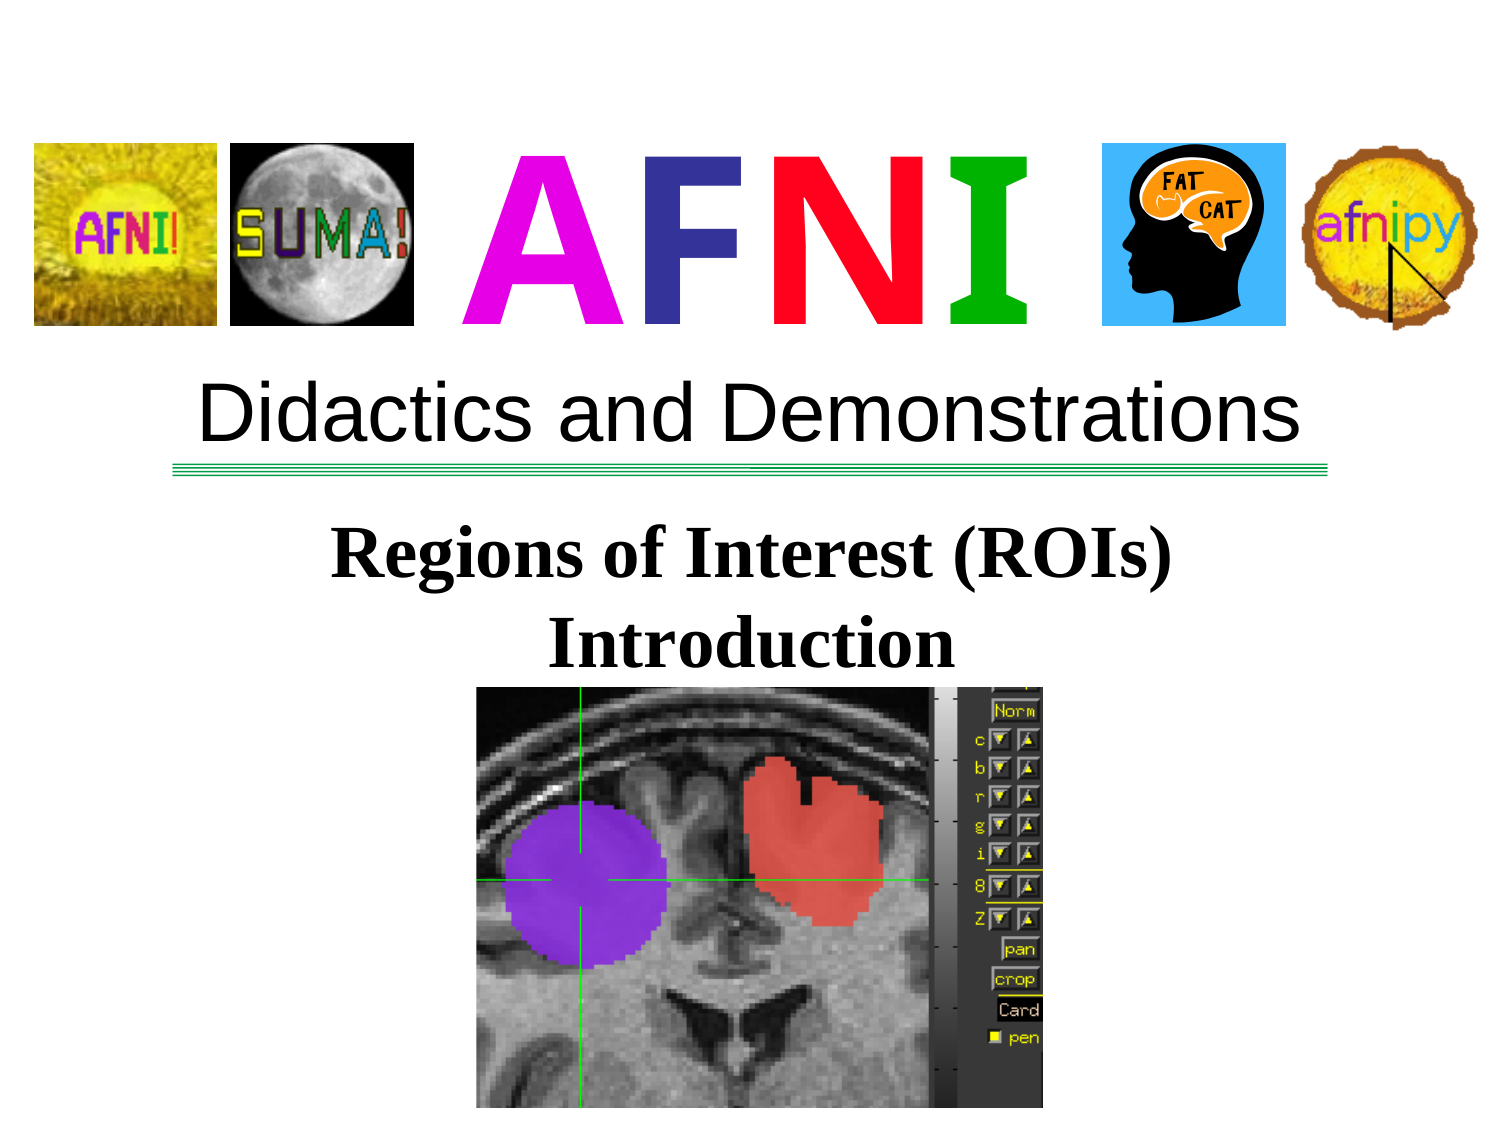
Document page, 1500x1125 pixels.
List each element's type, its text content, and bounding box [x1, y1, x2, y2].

picture [1293, 137, 1487, 332]
text_box Regions of Interest (ROIs) Introduction [268, 495, 1236, 766]
title AFNI [433, 59, 1094, 350]
picture [230, 143, 414, 326]
text_box Didactics and Demonstrations [181, 350, 1318, 463]
picture [476, 687, 1043, 1108]
picture [1102, 143, 1286, 326]
picture [34, 143, 217, 326]
